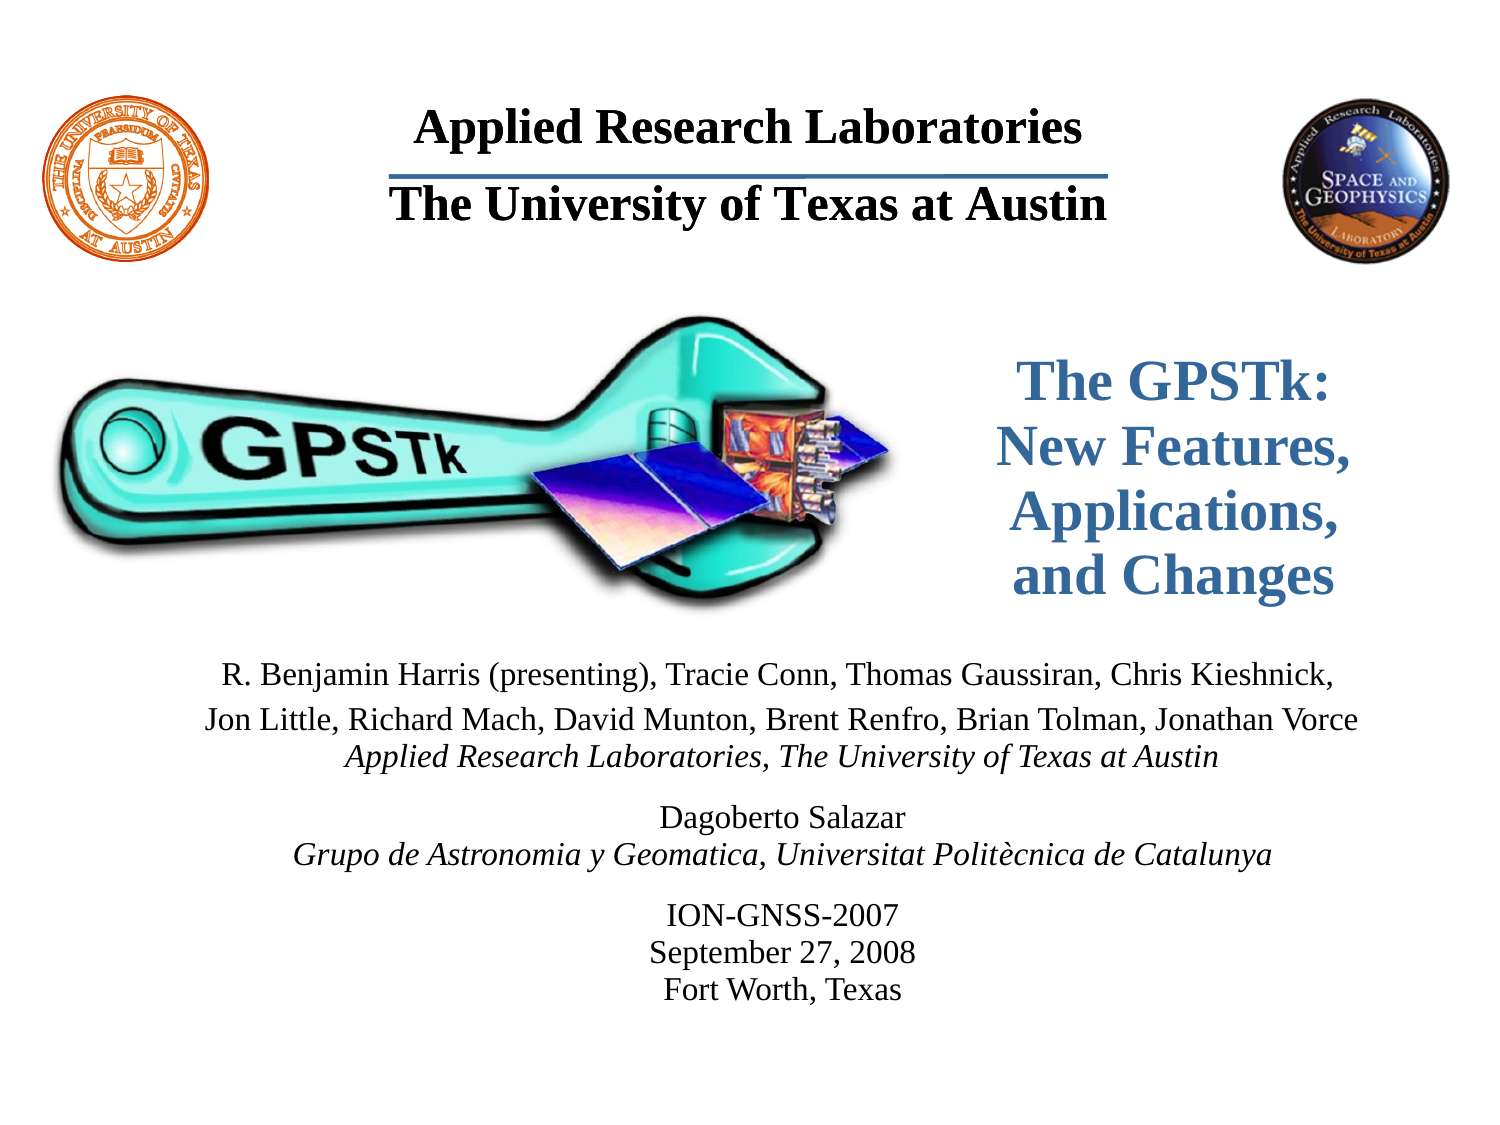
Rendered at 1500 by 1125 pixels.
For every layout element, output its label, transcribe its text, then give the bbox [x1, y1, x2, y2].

title The GPSTk: New Features, Applications, and Changes [923, 295, 1426, 615]
picture [42, 95, 119, 168]
subtitle R. Benjamin Harris (presenting), Tracie Conn, Thomas Gaussiran, Chris Kieshnick, Jon Little, Richard Mach, David Munton, Brent Renfro, Brian Tolman, Jonathan Vorce Applied Research Laboratories, The University of Texas at Austin Dagoberto Salazar Grupo de Astronomia y Geomatica, Universitat Politècnica de Catalunya ION-GNSS-2007 September 27, 2008 Fort Worth, Texas [2, 648, 1489, 1084]
picture [1279, 95, 1452, 268]
picture [144, 189, 209, 261]
picture [43, 297, 909, 638]
picture [132, 95, 209, 169]
picture [45, 98, 206, 259]
picture [42, 189, 107, 261]
